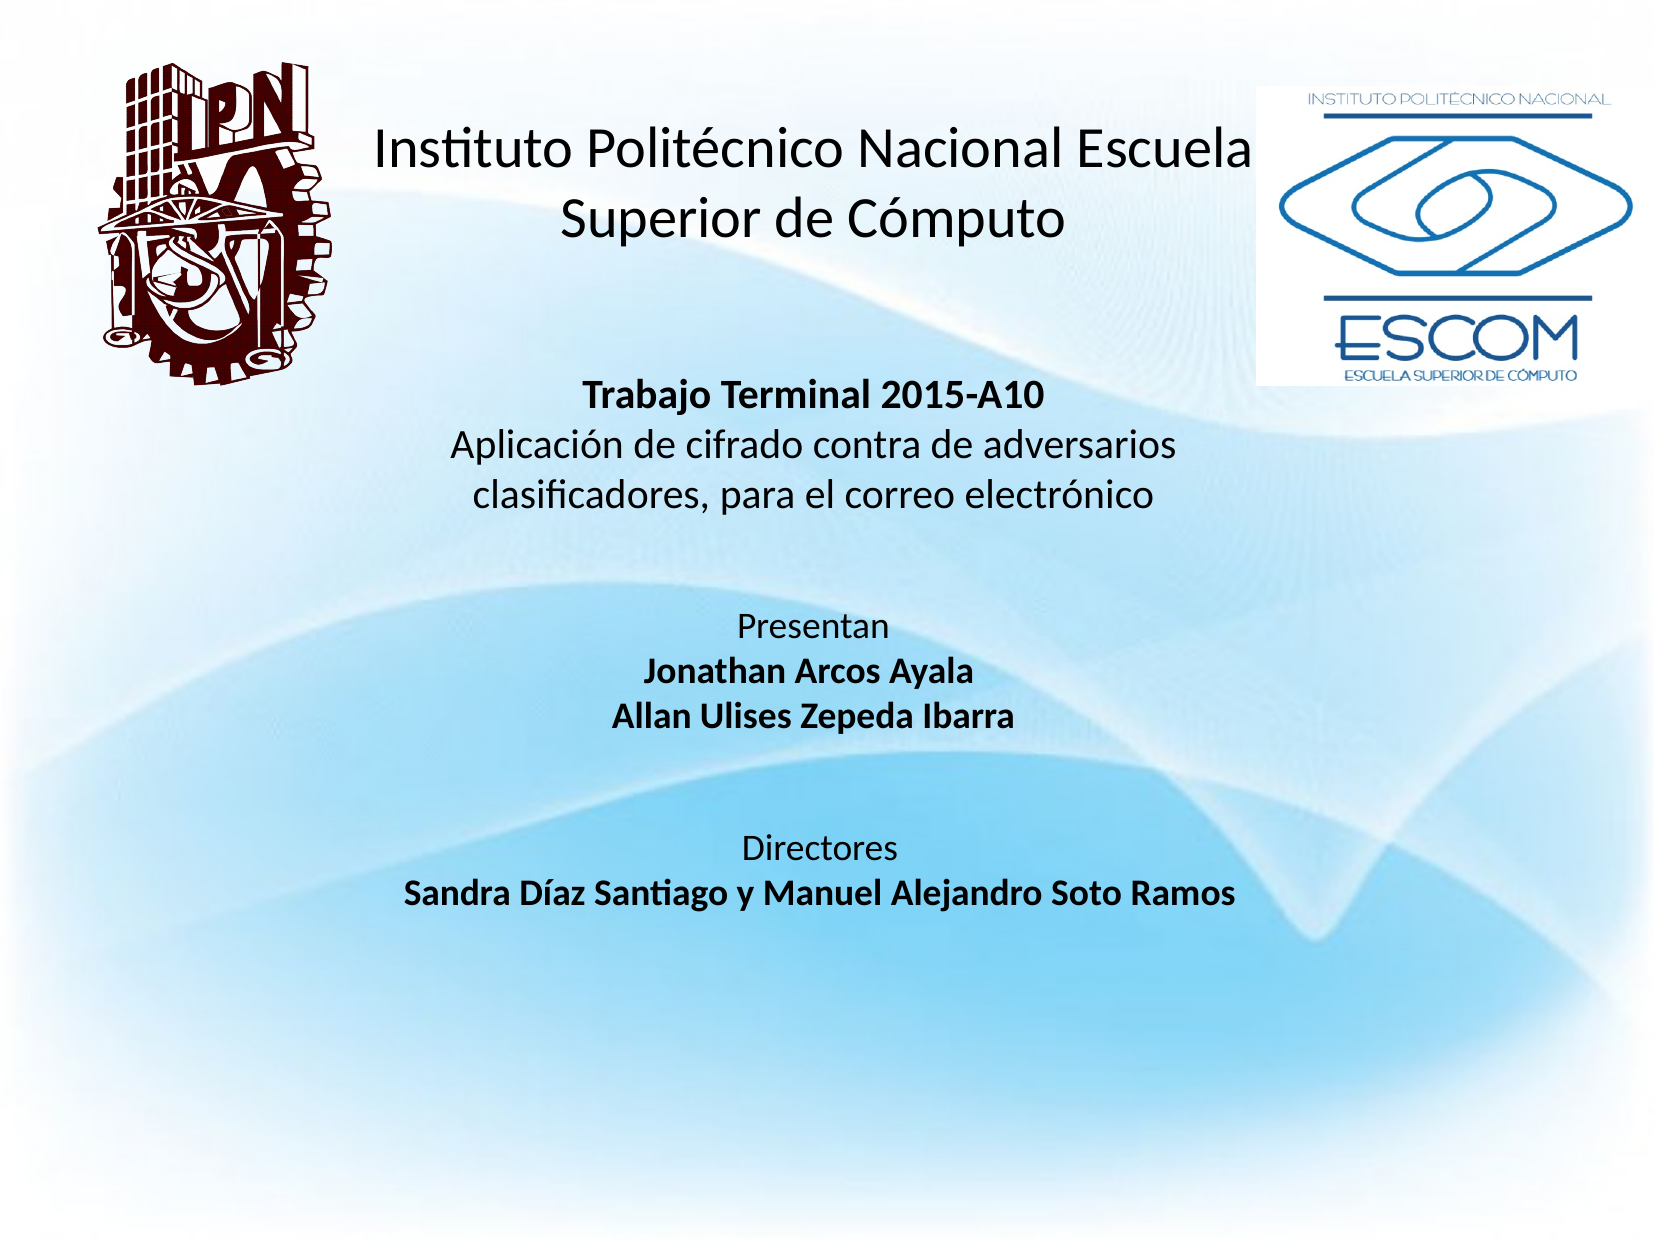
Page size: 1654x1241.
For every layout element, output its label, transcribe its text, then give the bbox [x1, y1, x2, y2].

text_box Presentan Jonathan Arcos Ayala Allan Ulises Zepeda Ibarra [527, 593, 1101, 744]
text_box Trabajo Terminal 2015-A10 Aplicación de cifrado contra de adversarios clasificadores, para el correo electrónico [370, 359, 1257, 525]
picture [0, 0, 1654, 1241]
text_box Directores Sandra Díaz Santiago y Manuel Alejandro Soto Ramos [266, 815, 1374, 921]
text_box Instituto Politécnico Nacional Escuela Superior de Cómputo [318, 101, 1309, 257]
